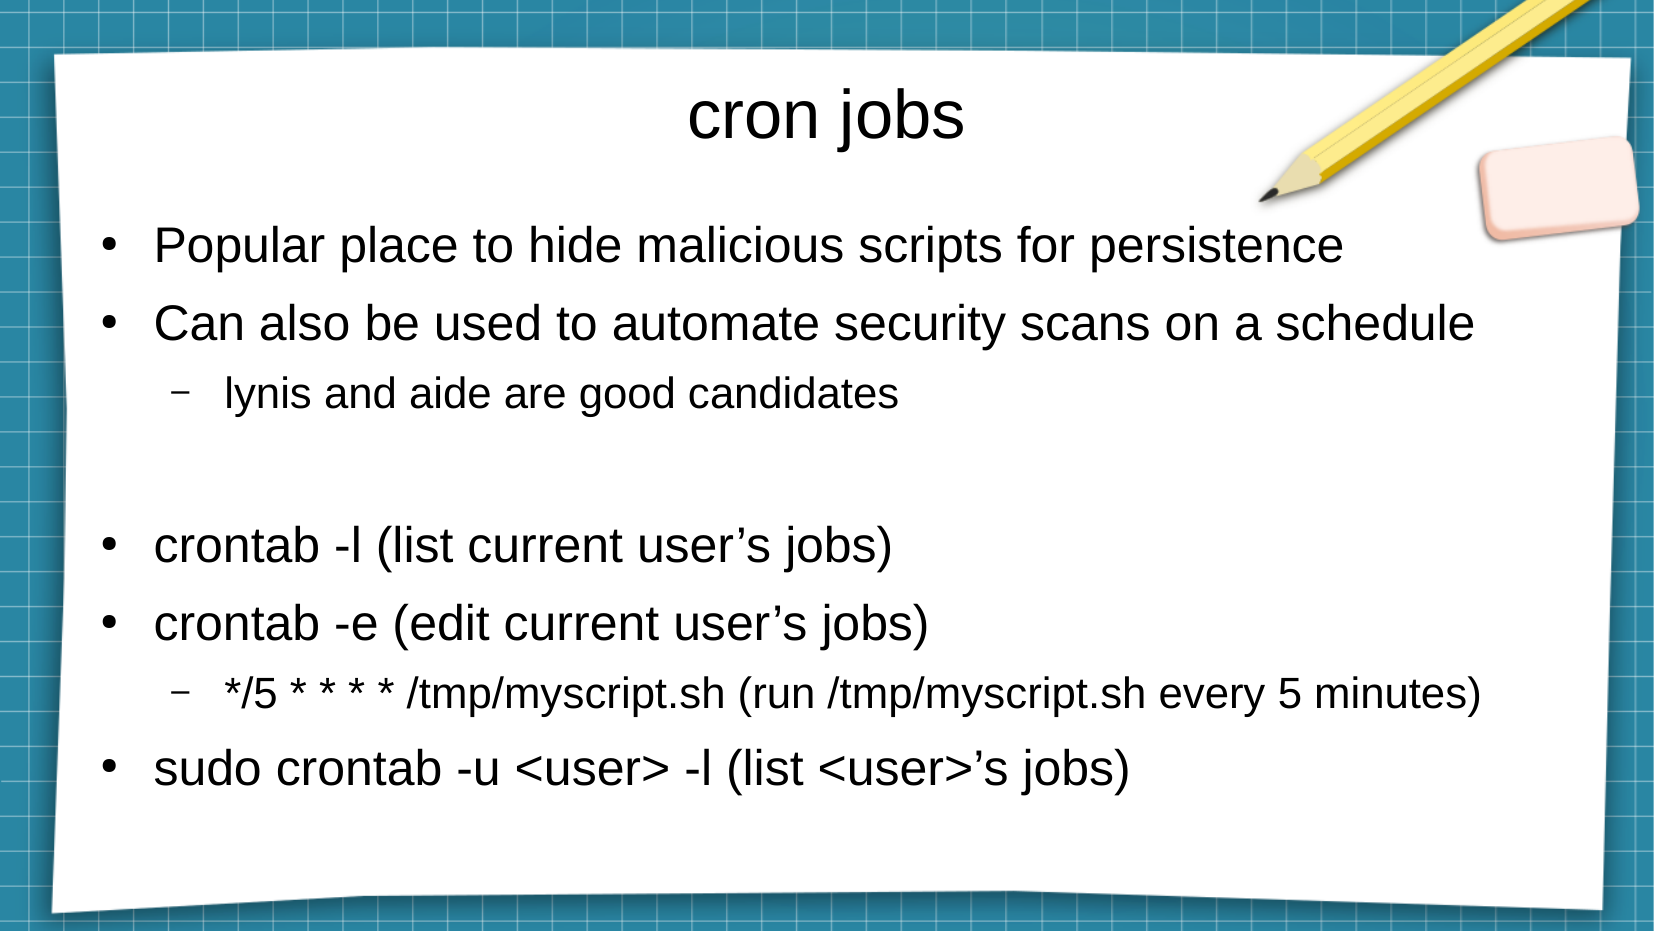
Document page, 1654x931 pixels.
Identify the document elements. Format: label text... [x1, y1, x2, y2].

list Popular place to hide malicious scripts for persistence Can also be used to automate security scans on a schedule lynis and aide are good candidates crontab -l (list current user’s jobs) crontab -e (edit current user’s jobs) */5 * * * * /tmp/myscript.sh (run /tmp/myscript.sh every 5 minutes) sudo crontab -u <user> -l (list <user>’s jobs) [82, 217, 1571, 863]
picture [0, 0, 1654, 931]
title cron jobs [82, 37, 1571, 193]
